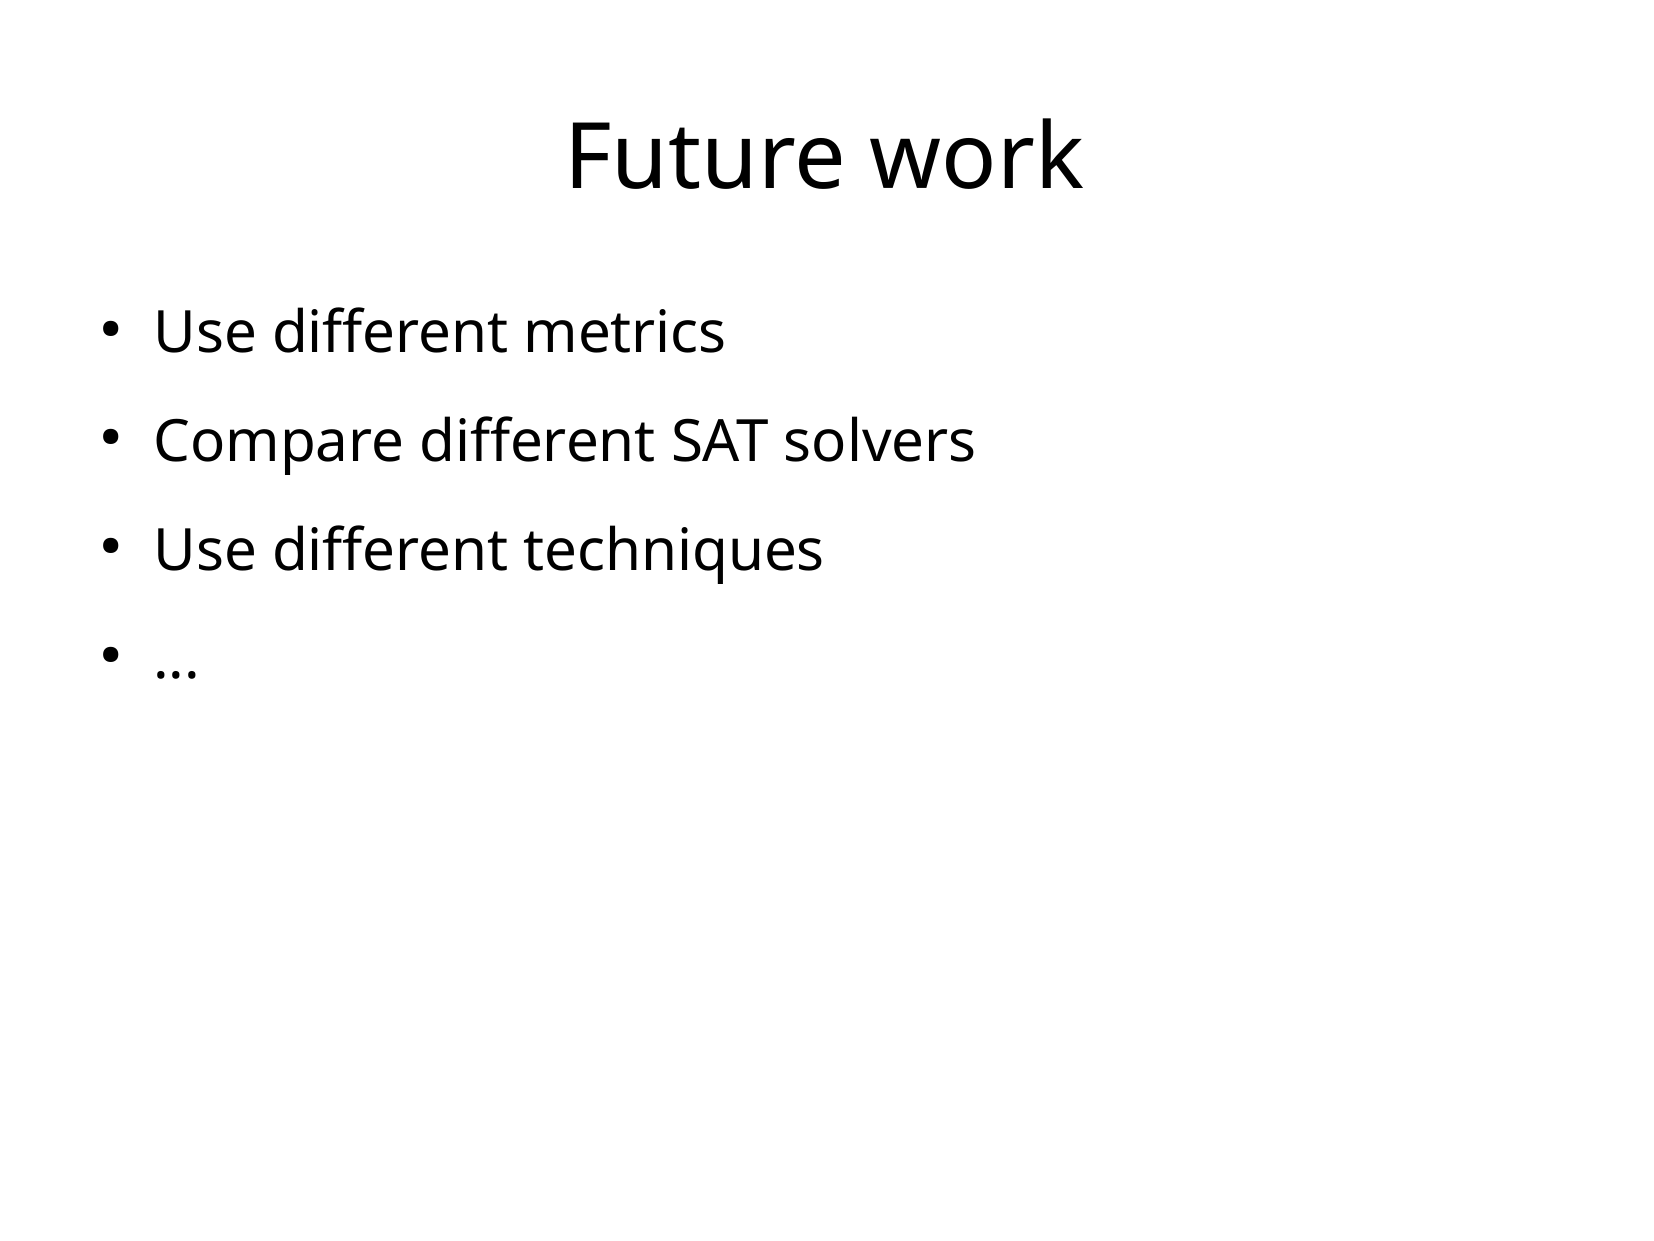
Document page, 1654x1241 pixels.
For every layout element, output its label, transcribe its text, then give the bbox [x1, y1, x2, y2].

list Use different metrics Compare different SAT solvers Use different techniques ... [82, 290, 1571, 811]
title Future work [82, 49, 1571, 257]
